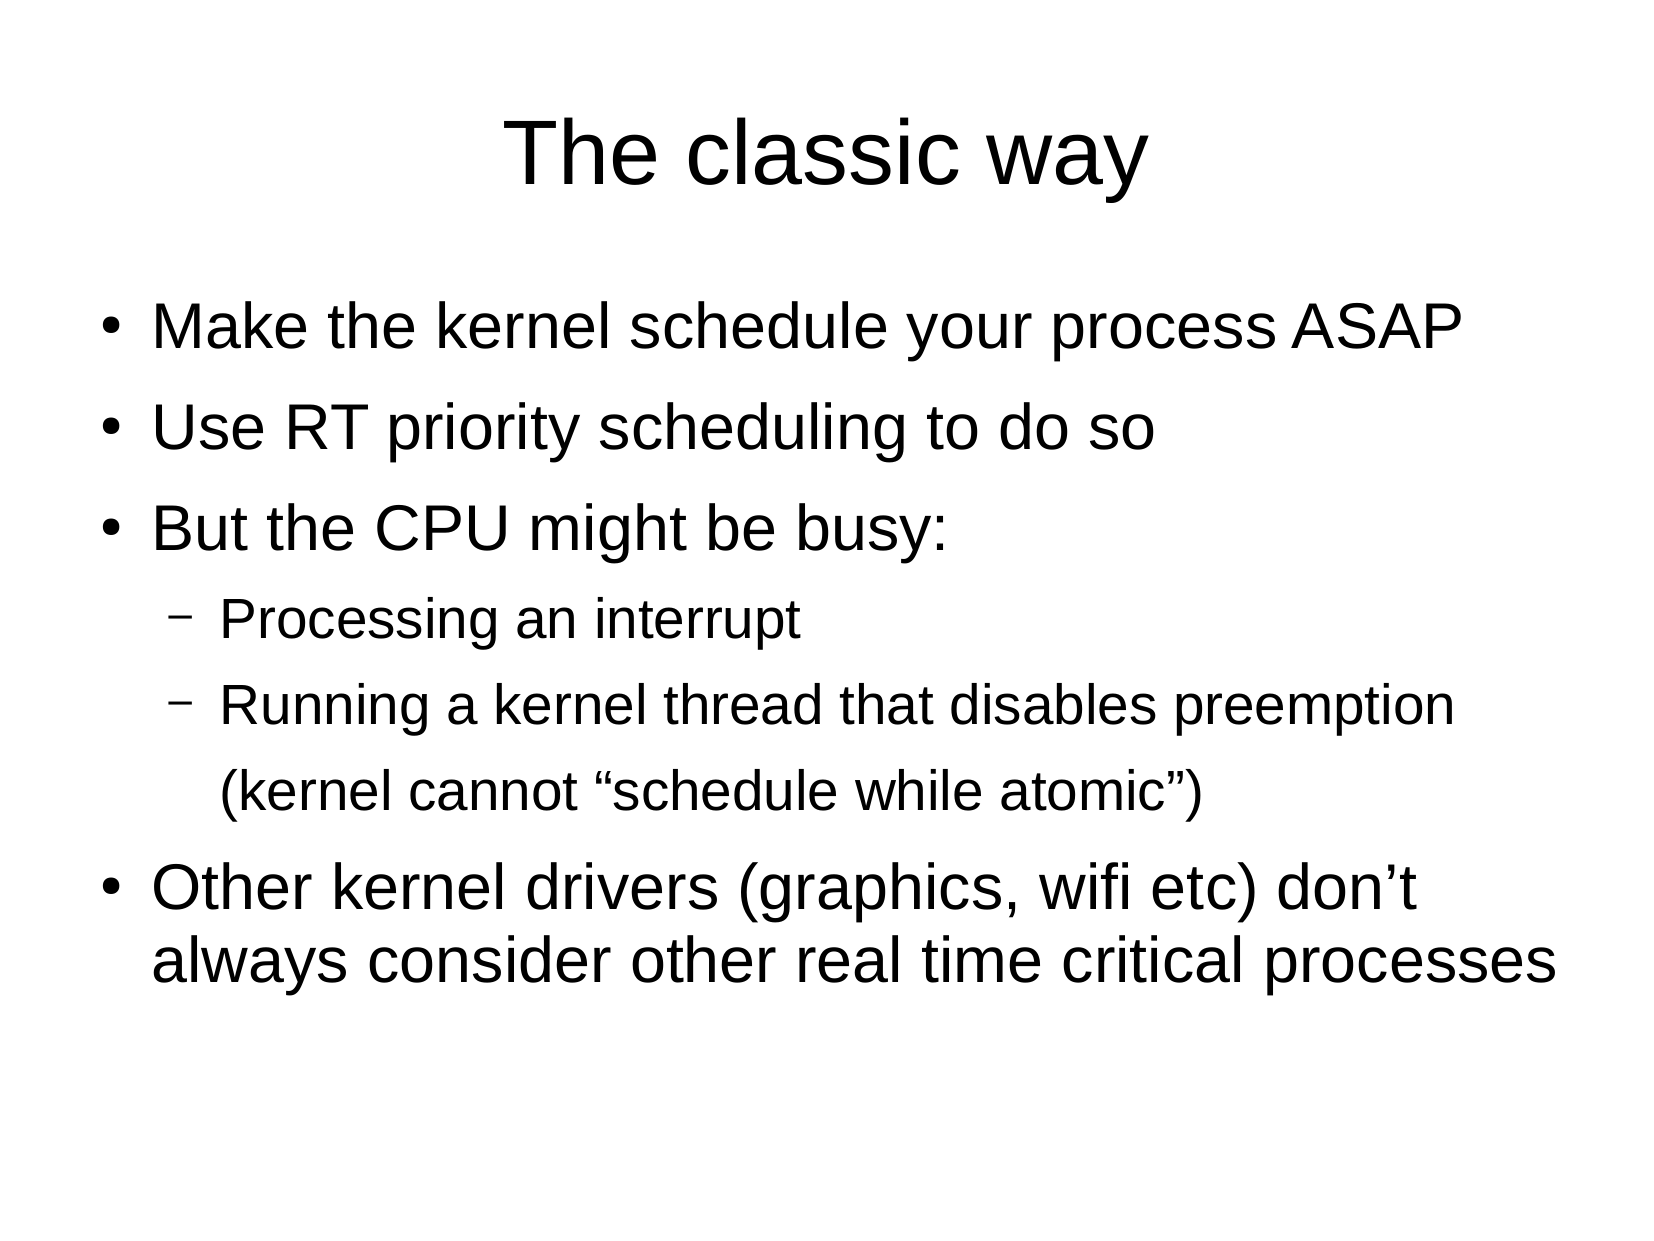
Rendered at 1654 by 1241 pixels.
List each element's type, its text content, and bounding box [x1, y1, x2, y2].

list Make the kernel schedule your process ASAP Use RT priority scheduling to do so But the CPU might be busy: Processing an interrupt Running a kernel thread that disables preemption (kernel cannot “schedule while atomic”) Other kernel drivers (graphics, wifi etc) don’t always consider other real time critical processes [82, 290, 1571, 1010]
title The classic way [82, 49, 1571, 257]
